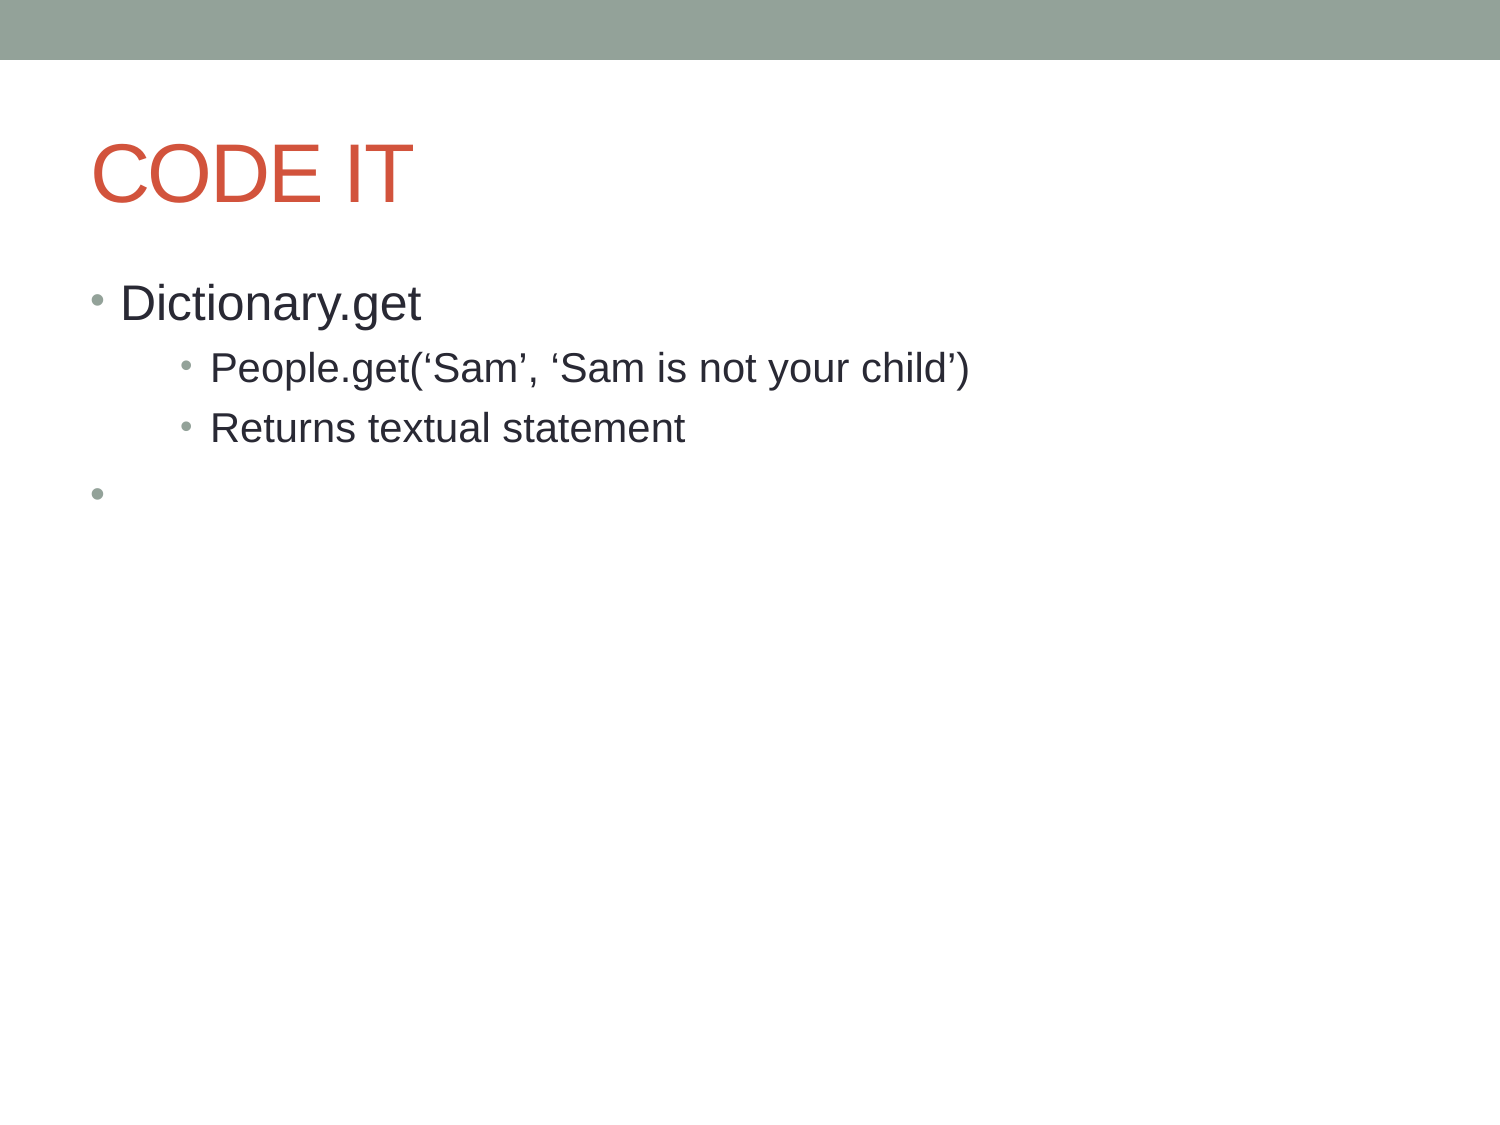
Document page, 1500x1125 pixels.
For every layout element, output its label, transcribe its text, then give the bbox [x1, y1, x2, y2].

list Dictionary.get People.get(‘Sam’, ‘Sam is not your child’) Returns textual statement [75, 262, 1426, 1063]
title CODE IT [75, 87, 1426, 251]
